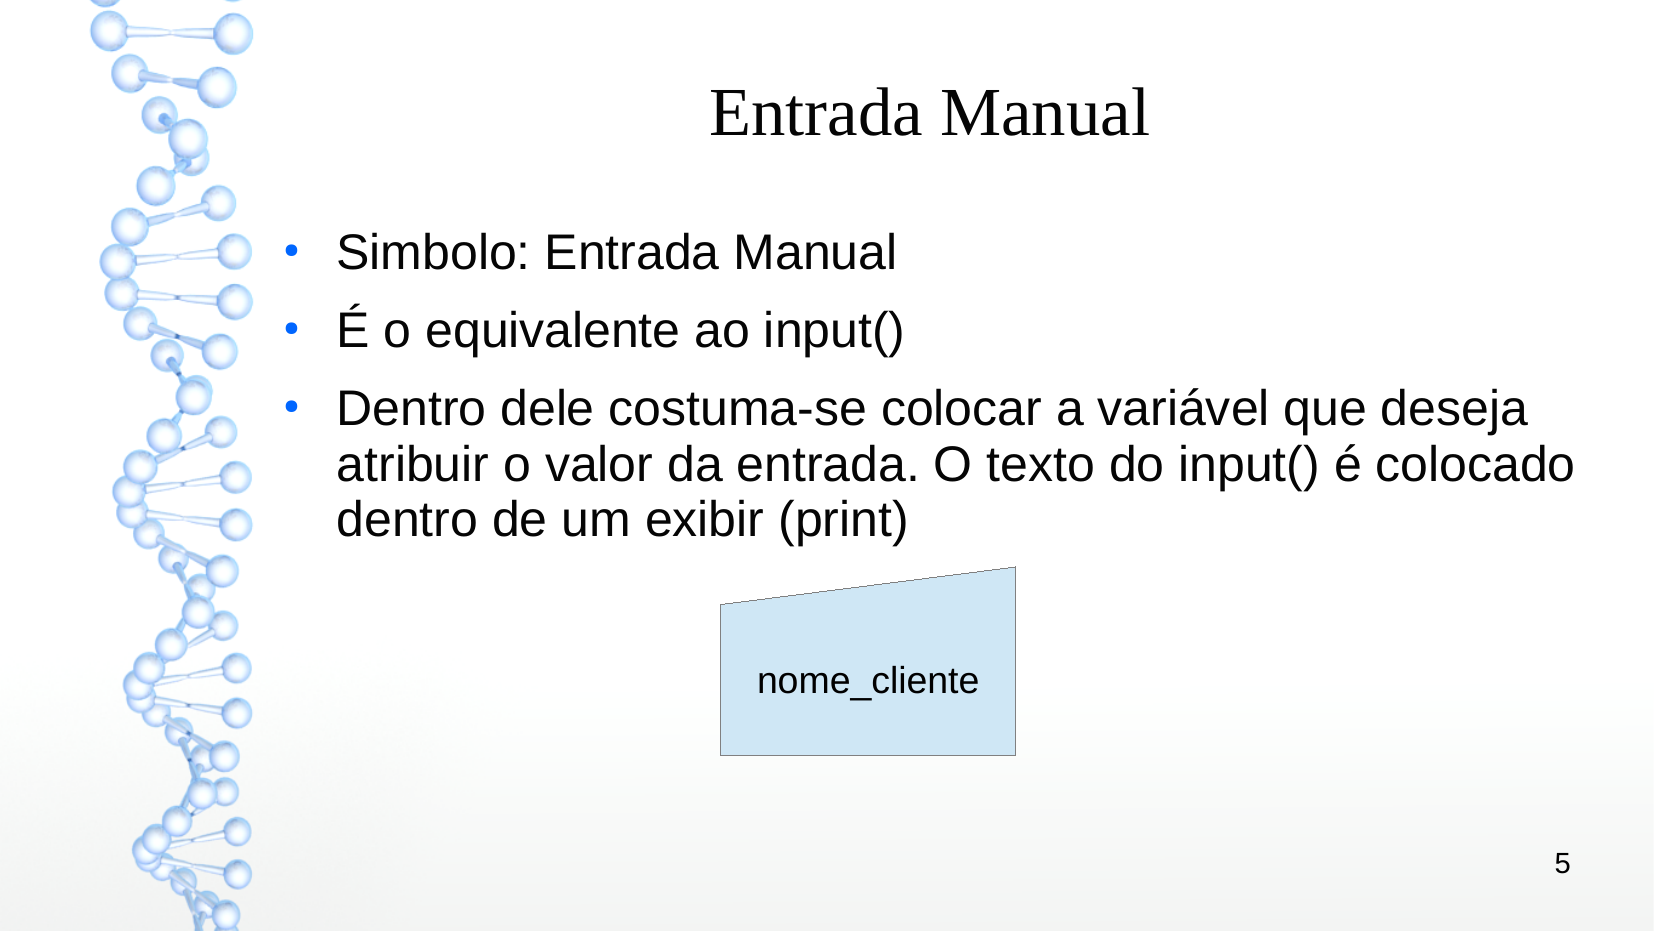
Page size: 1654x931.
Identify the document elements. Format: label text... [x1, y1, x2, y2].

list Simbolo: Entrada Manual É o equivalente ao input() Dentro dele costuma-se colocar a variável que deseja atribuir o valor da entrada. O texto do input() é colocado dentro de um exibir (print) [265, 224, 1595, 764]
text_box nome_cliente [720, 566, 1016, 756]
picture [0, 0, 1654, 931]
title Entrada Manual [265, 35, 1595, 189]
